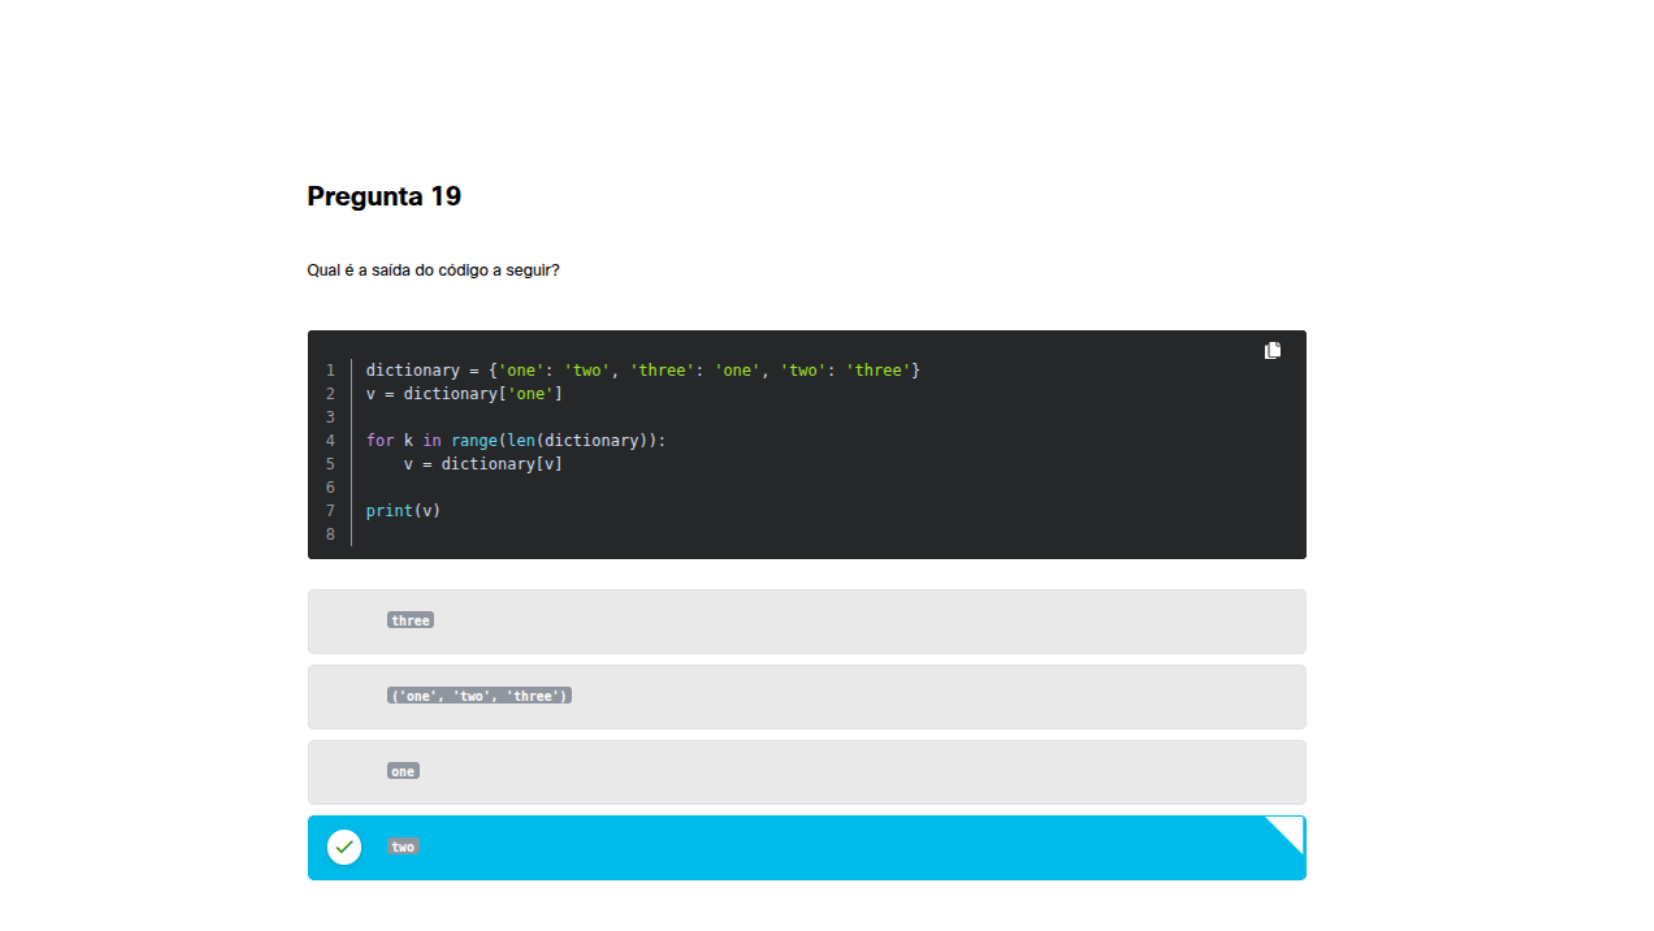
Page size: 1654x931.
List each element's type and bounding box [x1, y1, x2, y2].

picture [295, 177, 1334, 900]
